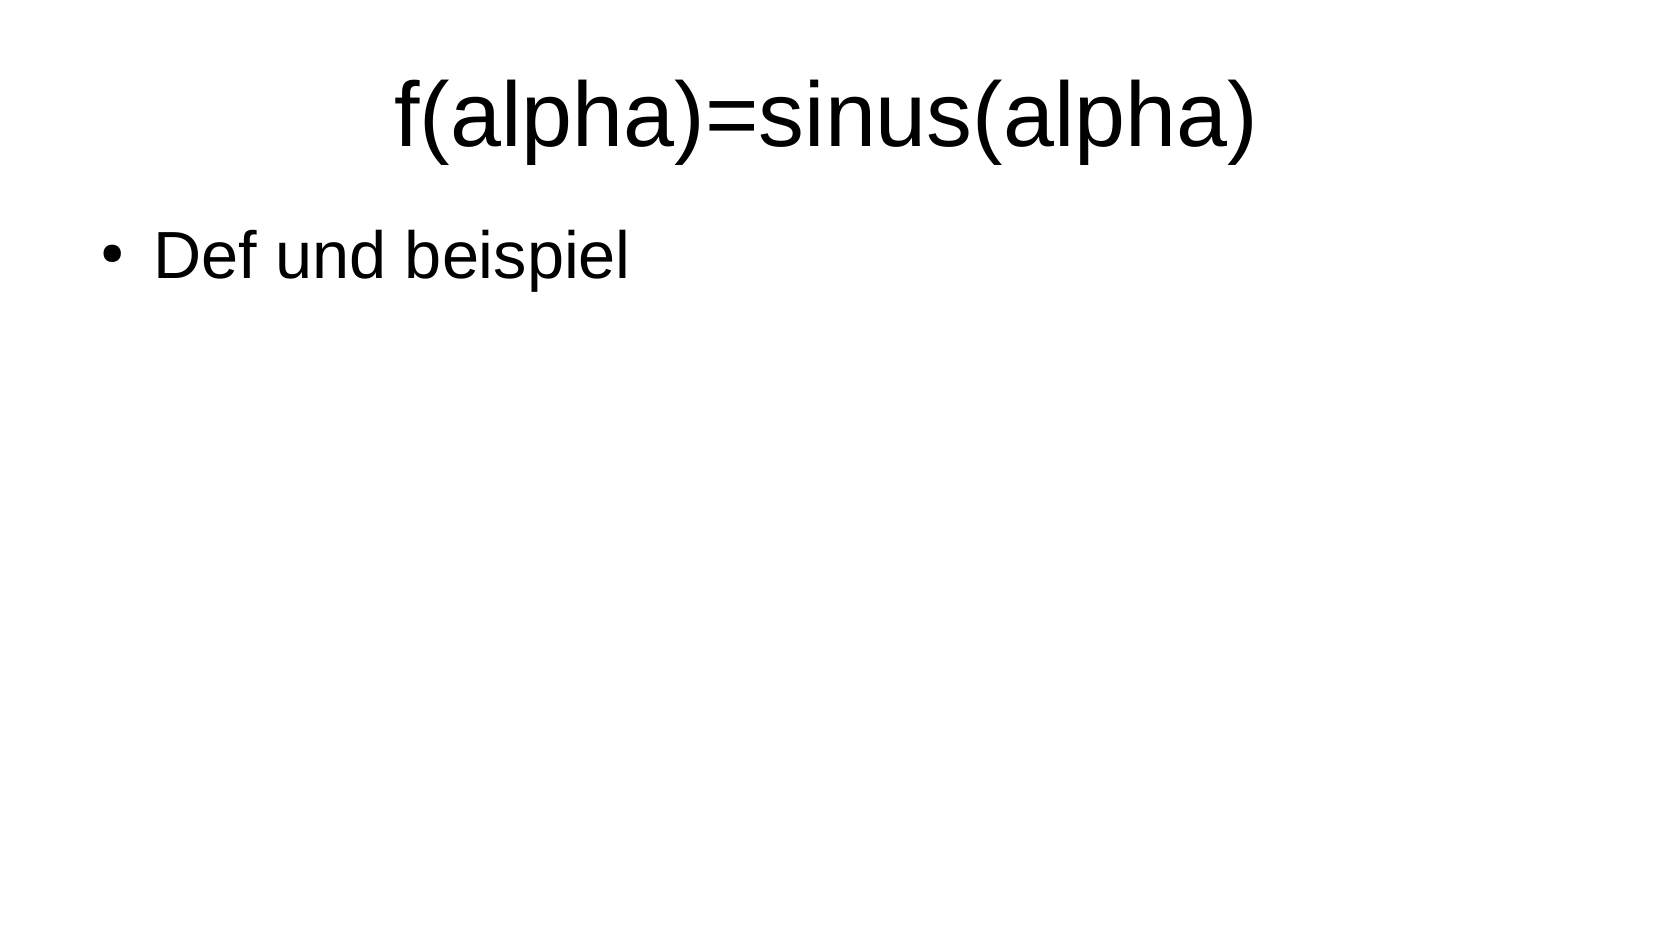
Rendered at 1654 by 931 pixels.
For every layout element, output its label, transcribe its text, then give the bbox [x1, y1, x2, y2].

title f(alpha)=sinus(alpha) [82, 37, 1571, 193]
list Def und beispiel [82, 217, 1571, 758]
